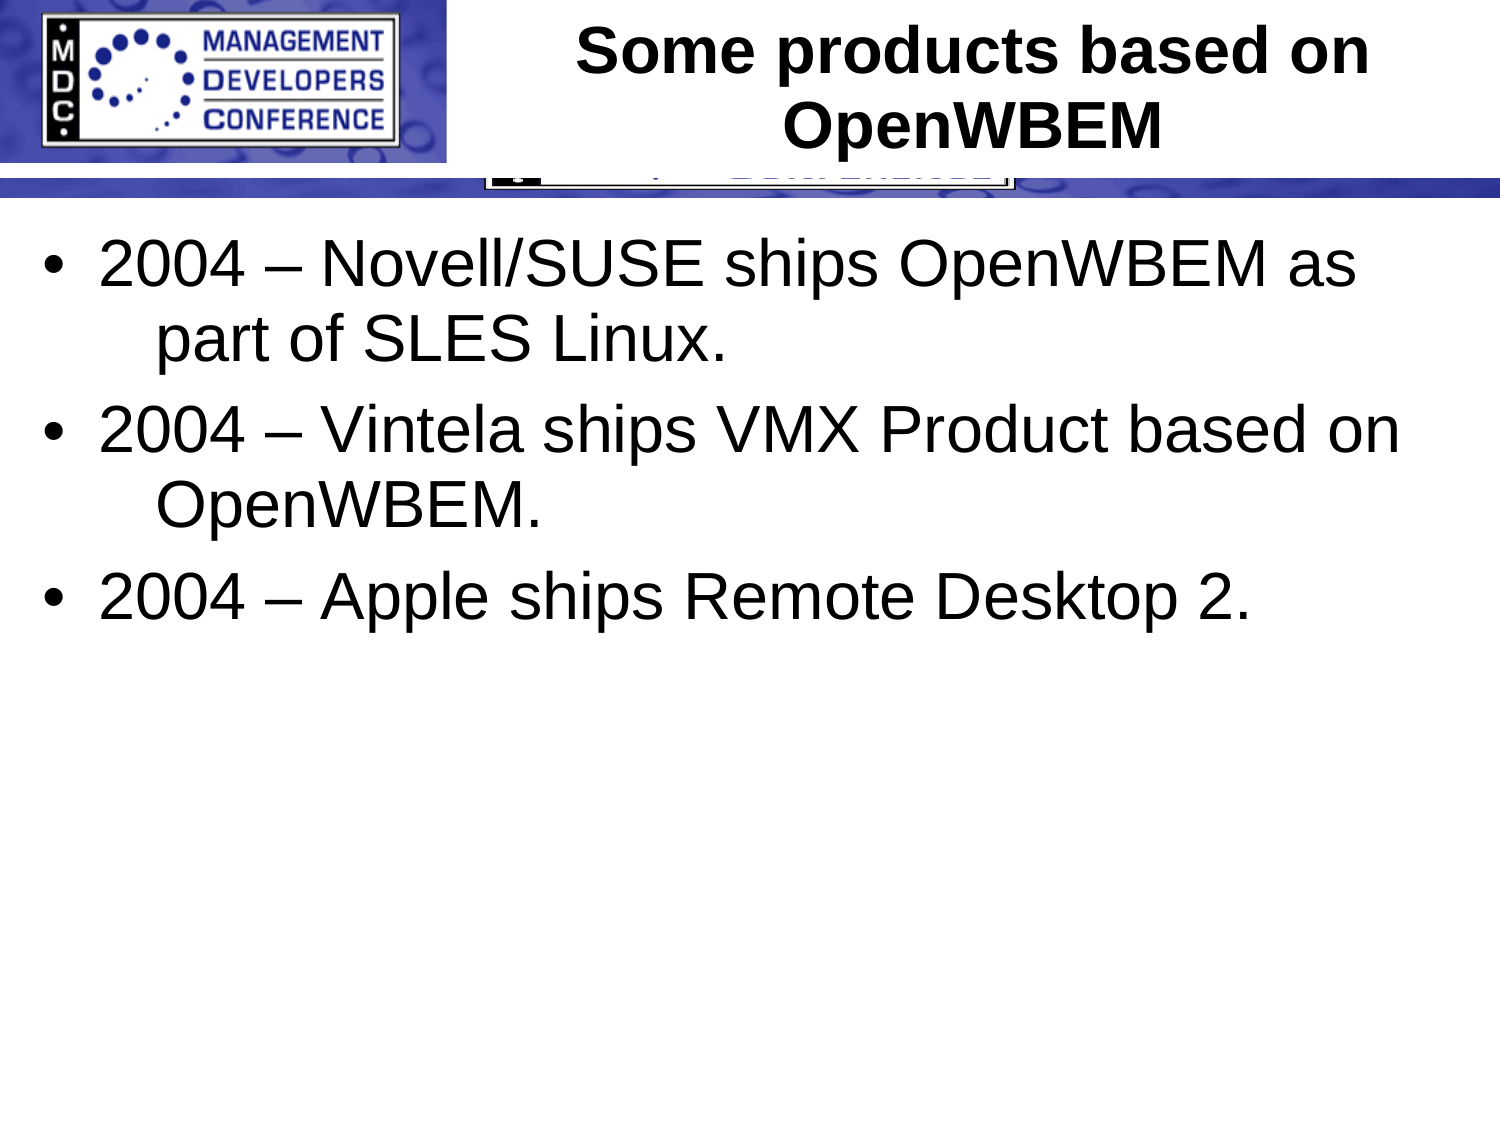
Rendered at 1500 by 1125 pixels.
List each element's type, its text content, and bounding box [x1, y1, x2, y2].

title Some products based on OpenWBEM [447, 0, 1500, 176]
picture [0, 178, 1500, 198]
list 2004 – Novell/SUSE ships OpenWBEM as part of SLES Linux. 2004 – Vintela ships VMX Product based on OpenWBEM. 2004 – Apple ships Remote Desktop 2. [42, 226, 1433, 1082]
picture [0, 0, 447, 163]
